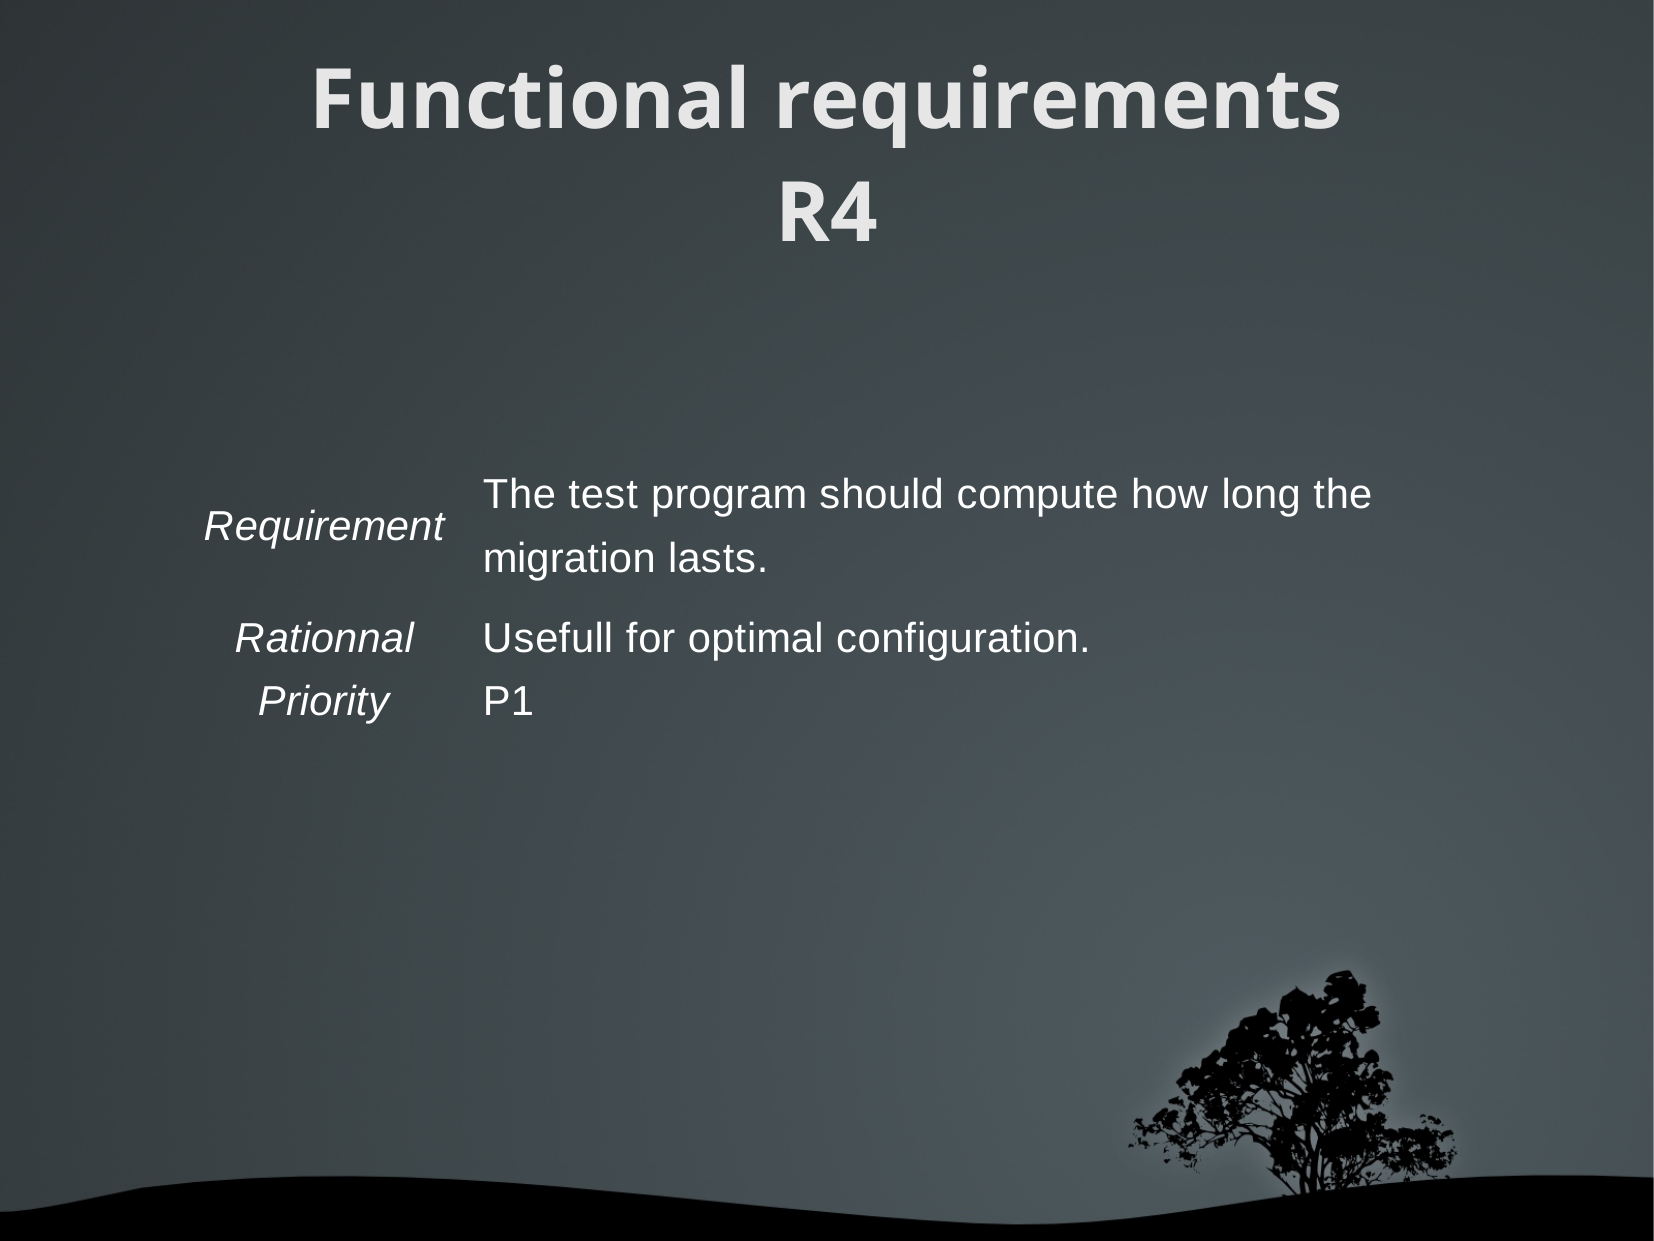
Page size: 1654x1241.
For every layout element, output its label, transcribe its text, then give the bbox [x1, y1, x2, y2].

chart [168, 441, 1547, 760]
picture [0, 0, 1654, 1241]
title Functional requirements R4 [82, 56, 1572, 250]
